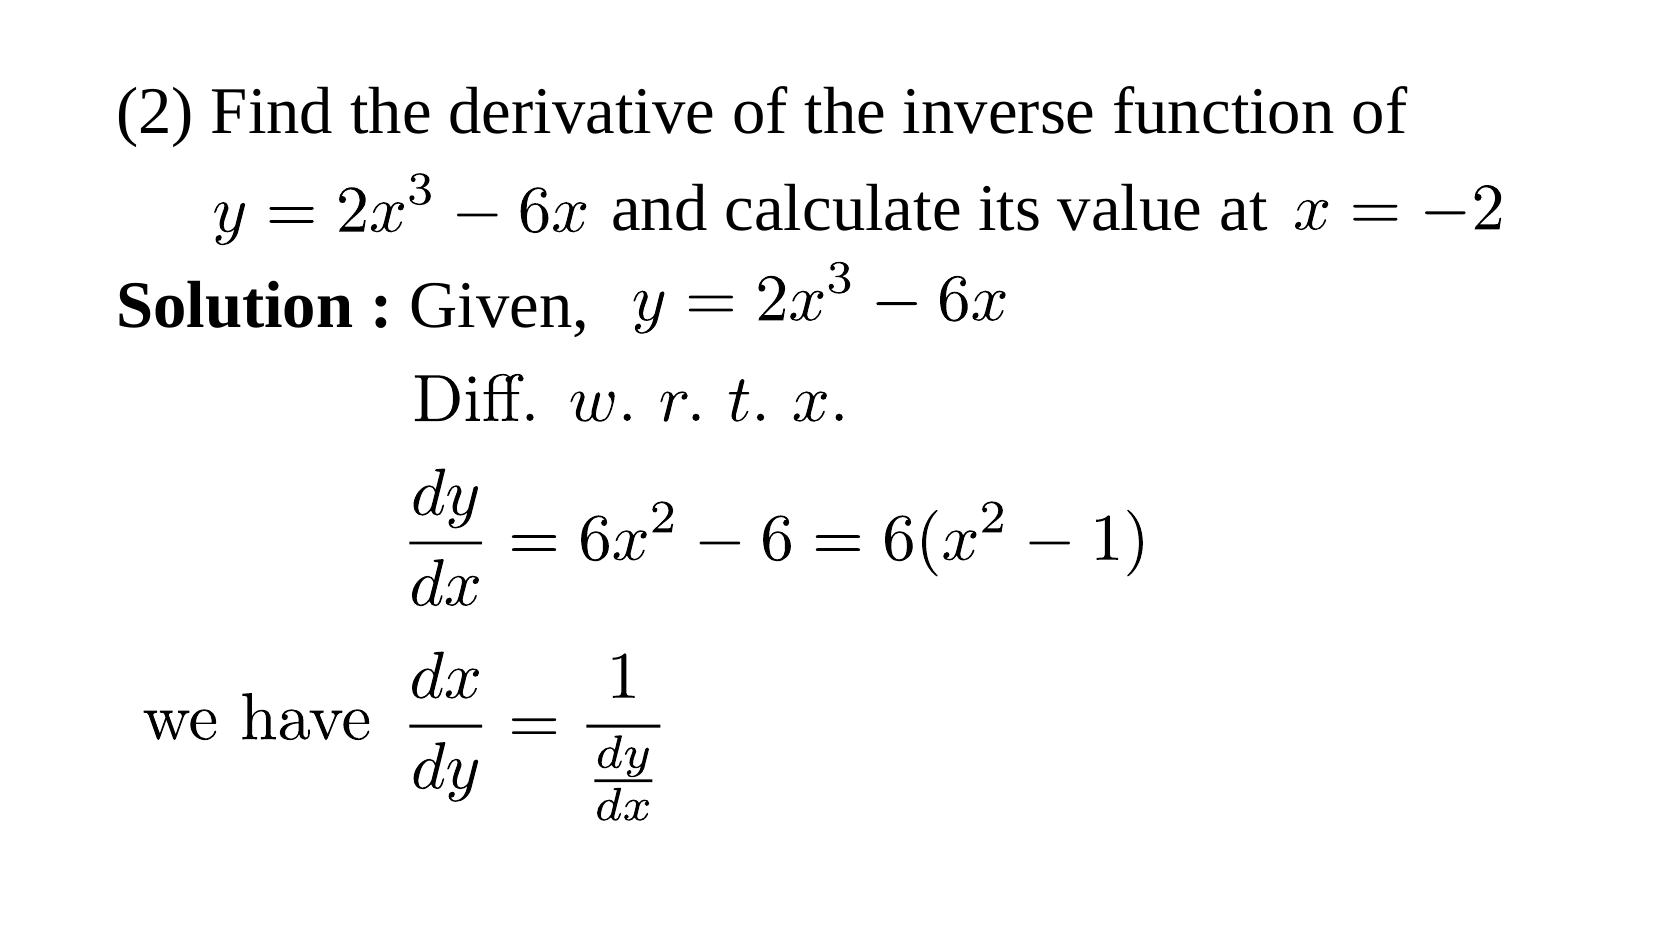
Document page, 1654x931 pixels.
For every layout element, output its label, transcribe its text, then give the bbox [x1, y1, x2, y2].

text_box [143, 693, 370, 741]
text_box [1295, 185, 1502, 231]
text_box [409, 468, 1143, 607]
title (2) Find the derivative of the inverse function of and calculate its value at Solution : Given, [42, 37, 1602, 875]
text_box [409, 651, 661, 821]
text_box [214, 173, 587, 246]
text_box [633, 261, 1006, 334]
text_box [414, 373, 843, 422]
